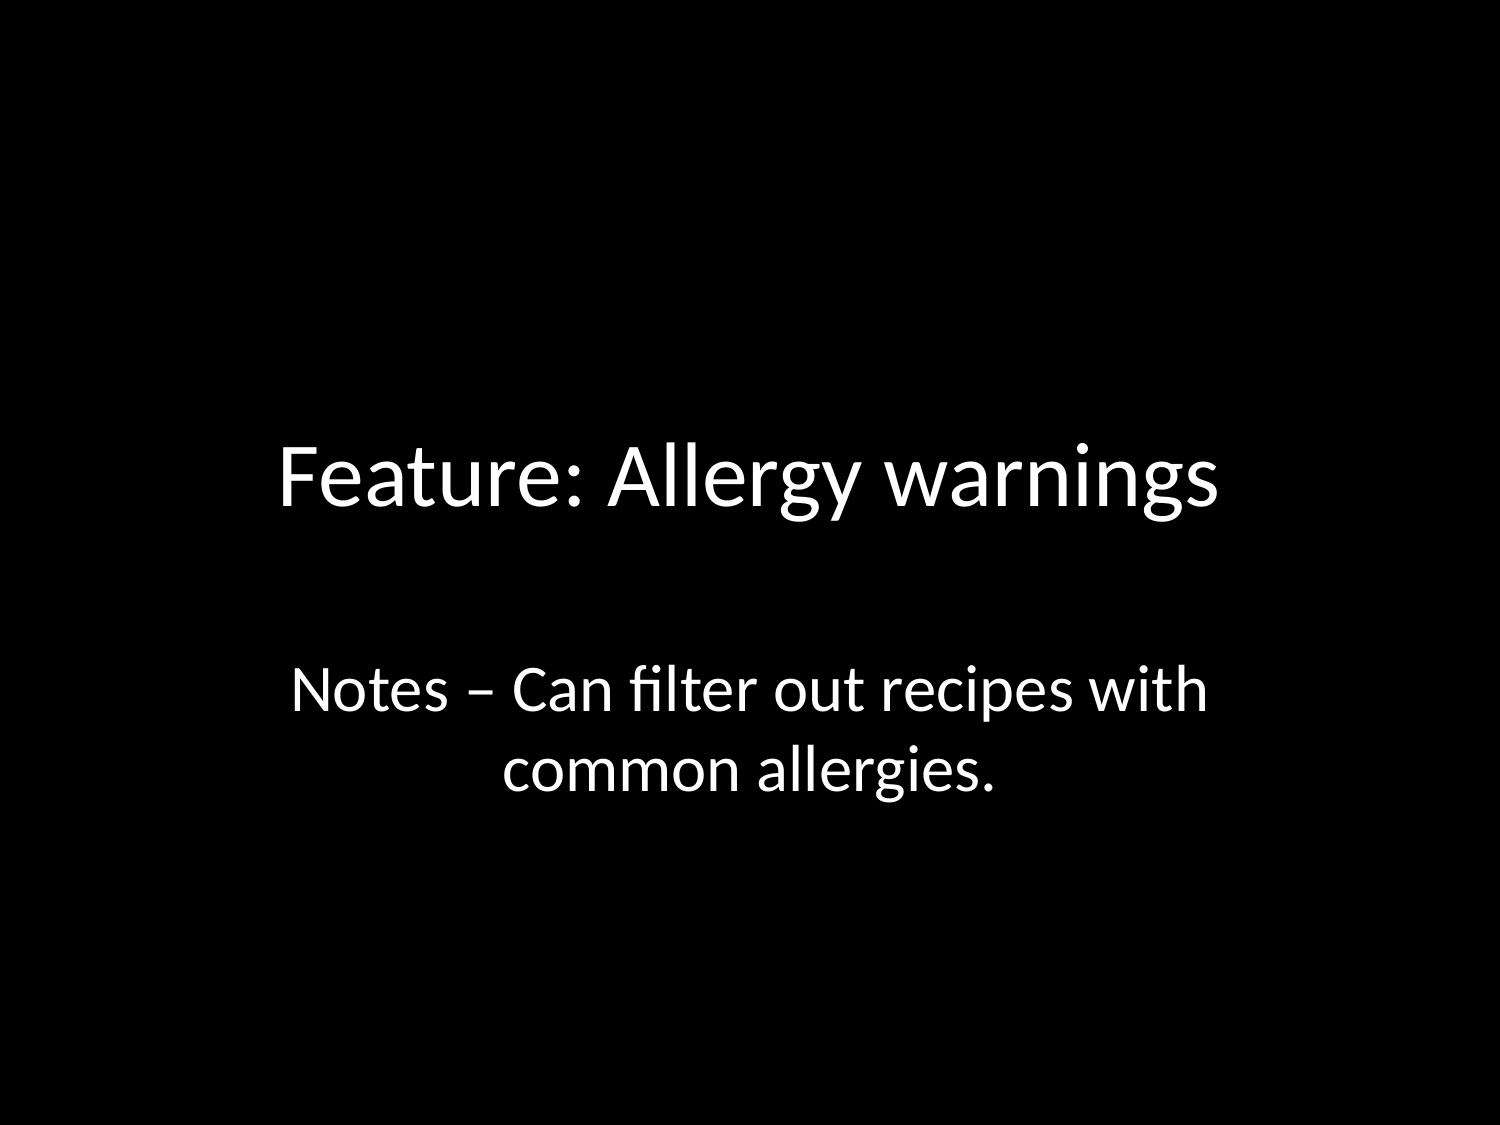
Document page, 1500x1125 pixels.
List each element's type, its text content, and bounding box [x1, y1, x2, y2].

subtitle Notes – Can filter out recipes with common allergies. [225, 637, 1275, 925]
title Feature: Allergy warnings [112, 349, 1388, 591]
